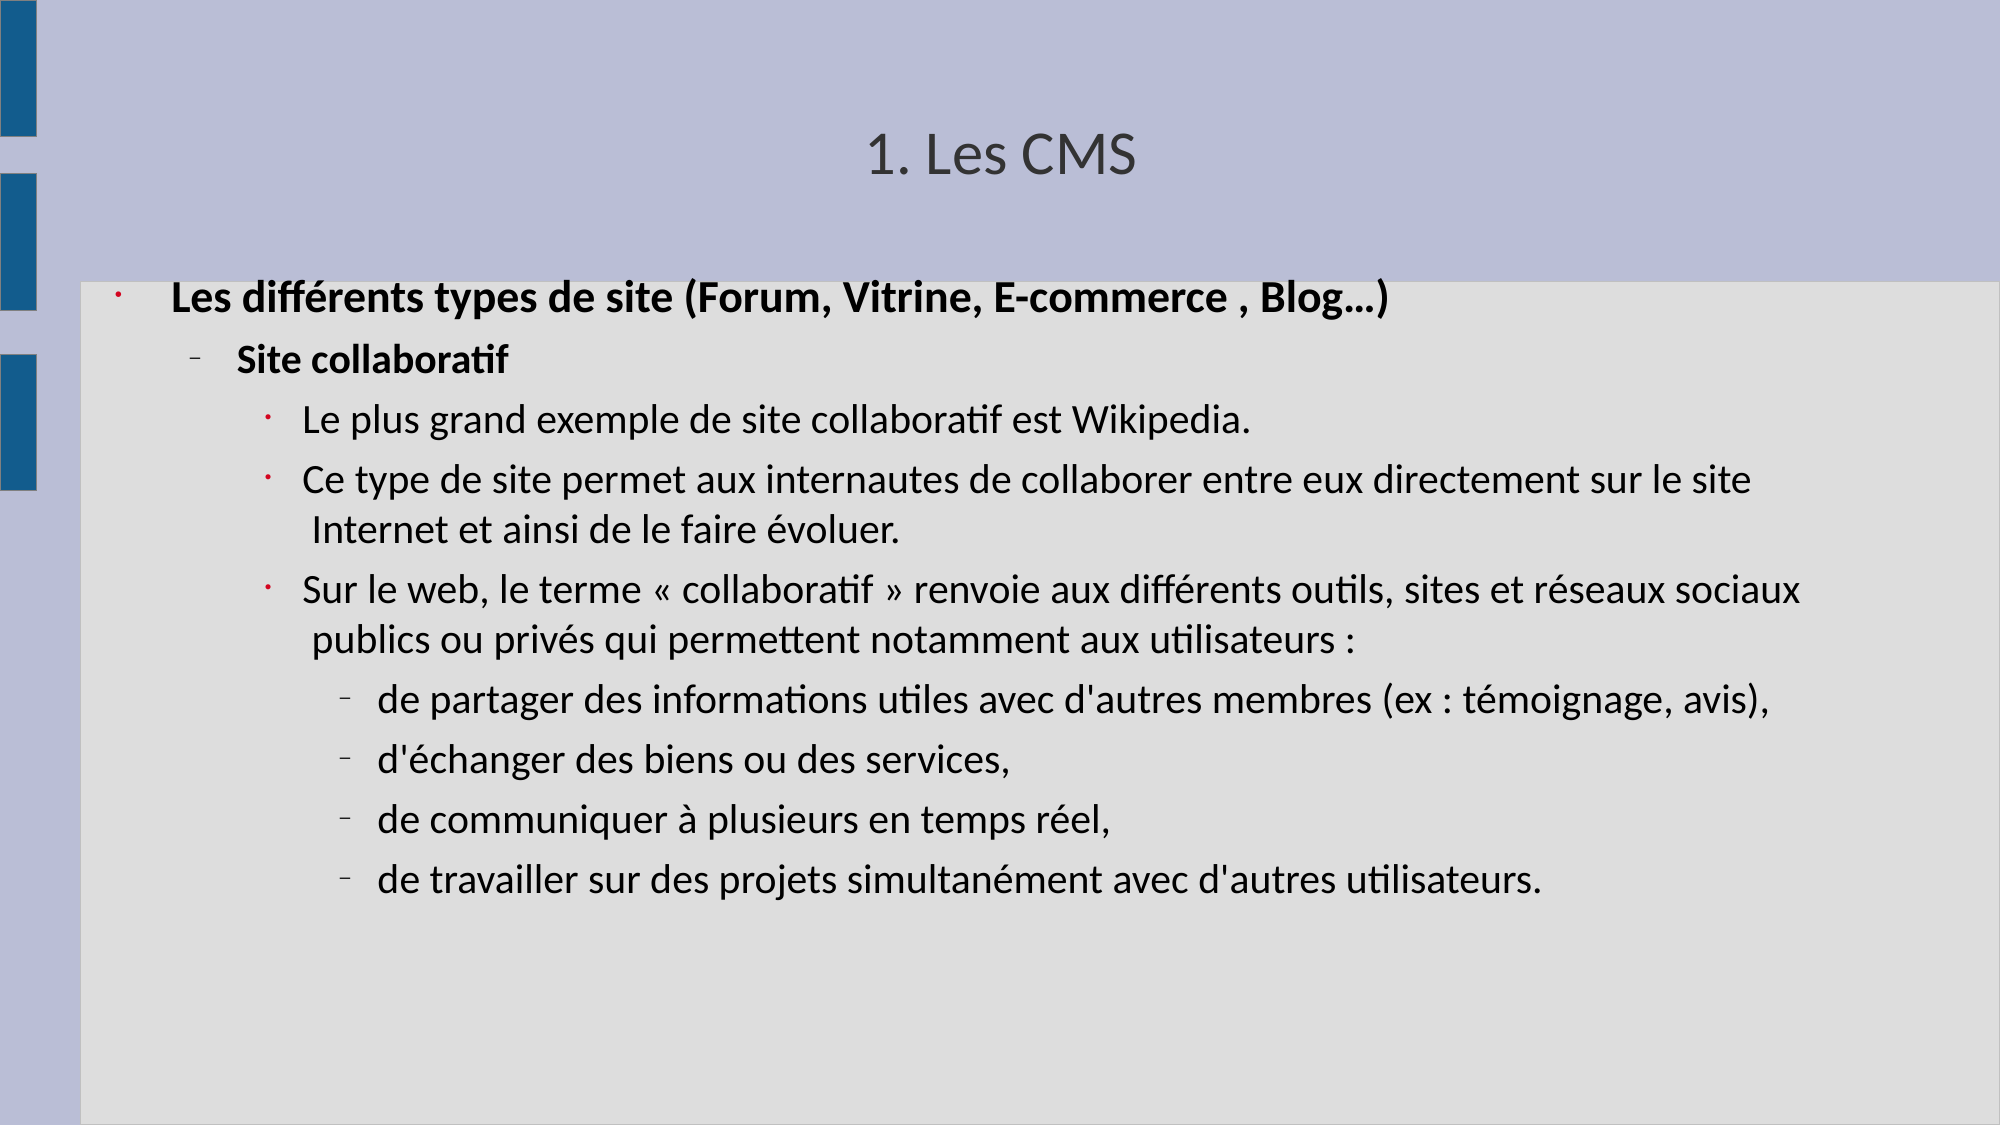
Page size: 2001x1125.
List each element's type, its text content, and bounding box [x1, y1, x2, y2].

text_box Les différents types de site (Forum, Vitrine, E-commerce , Blog…) Site collaboratif Le plus grand exemple de site collaboratif est Wikipedia. Ce type de site permet aux internautes de collaborer entre eux directement sur le site Internet et ainsi de le faire évoluer. Sur le web, le terme « collaboratif » renvoie aux différents outils, sites et réseaux sociaux publics ou privés qui permettent notamment aux utilisateurs : de partager des informations utiles avec d'autres membres (ex : témoignage, avis), d'échanger des biens ou des services, de communiquer à plusieurs en temps réel, de travailler sur des projets simultanément avec d'autres utilisateurs. [112, 254, 1805, 903]
title 1. Les CMS [859, 109, 1141, 254]
